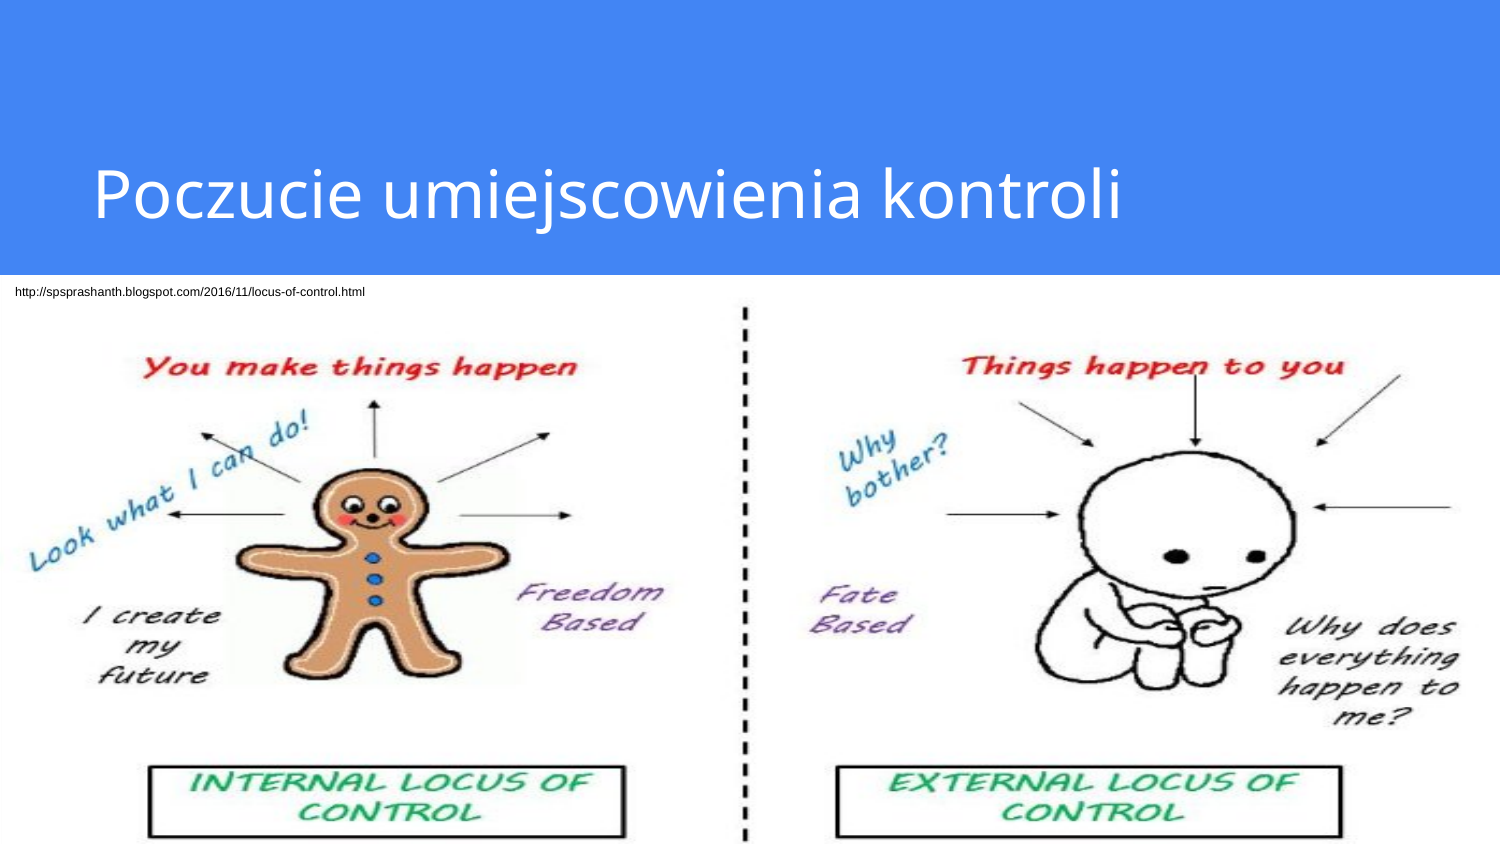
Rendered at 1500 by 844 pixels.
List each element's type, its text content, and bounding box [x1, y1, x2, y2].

text_box http://spsprashanth.blogspot.com/2016/11/locus-of-control.html [0, 275, 1500, 300]
picture [0, 300, 1500, 844]
title Poczucie umiejscowienia kontroli [77, 121, 1427, 248]
